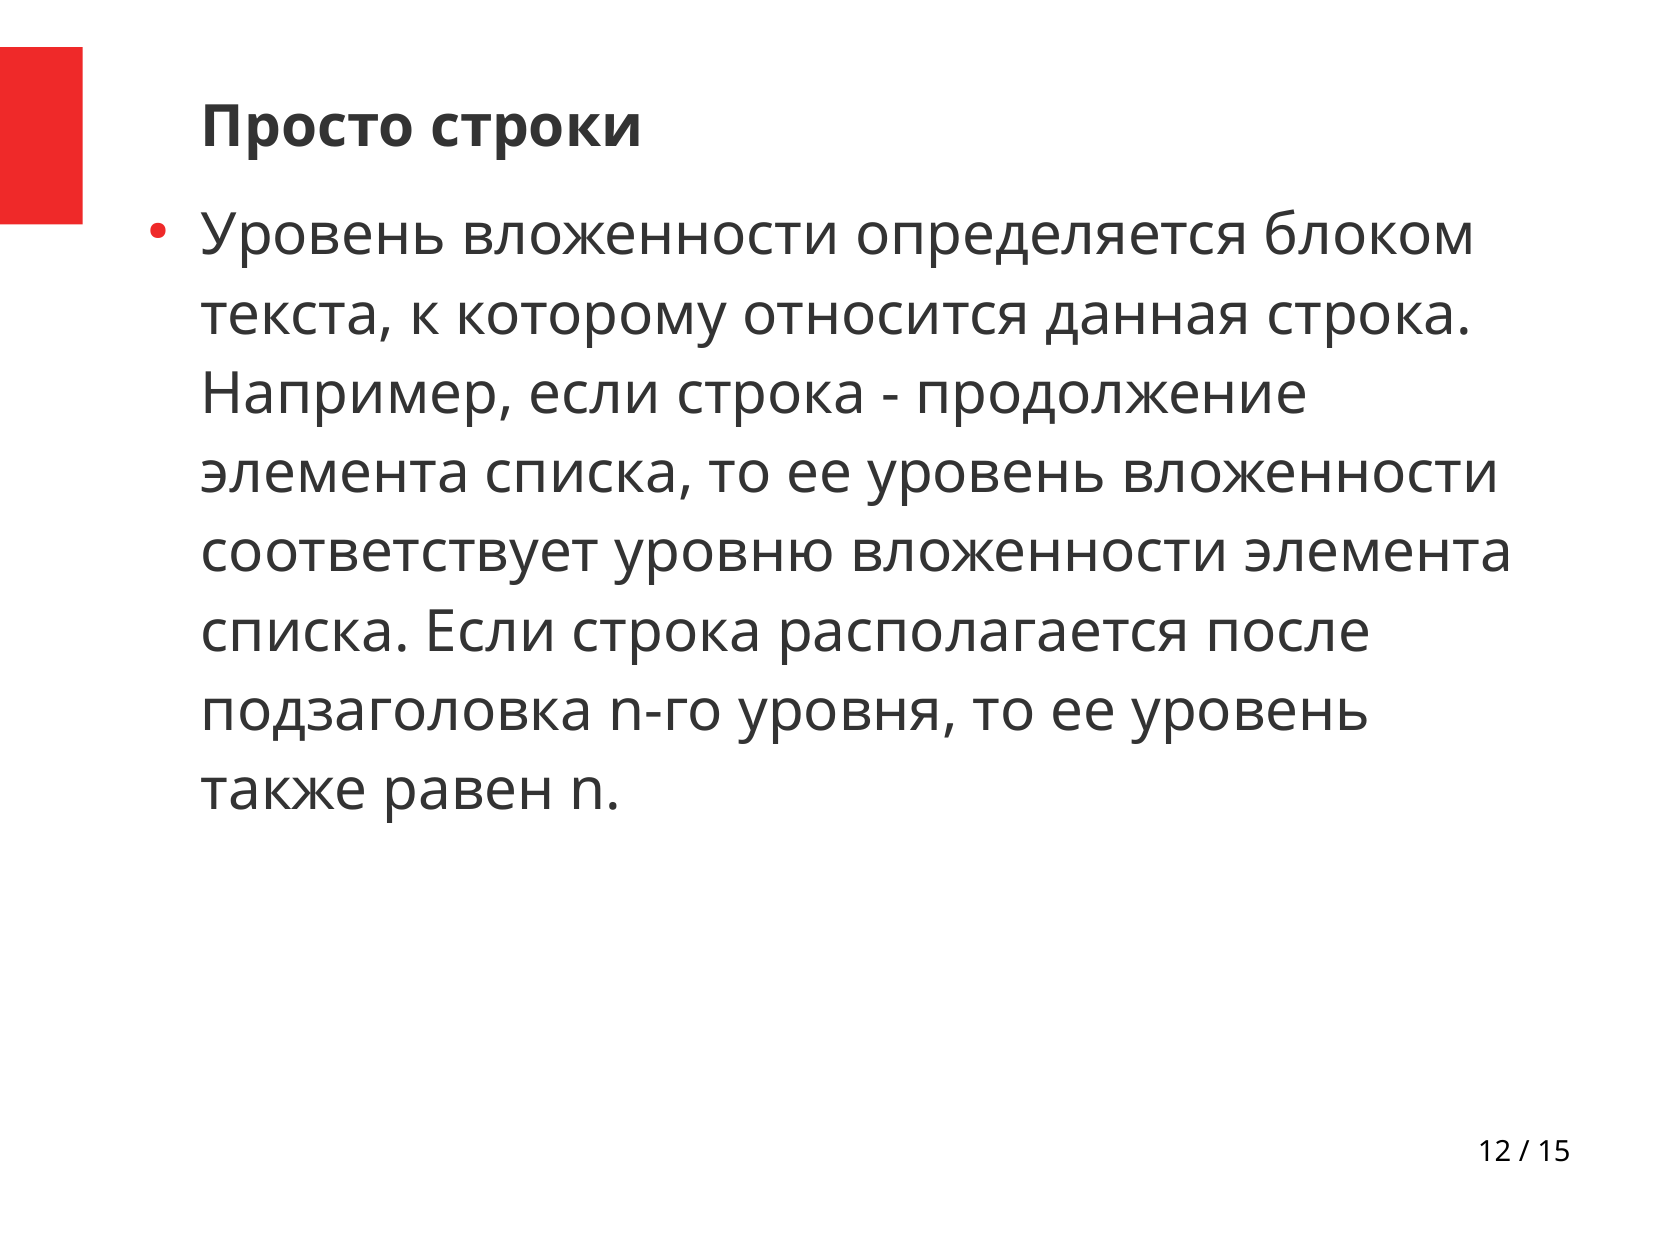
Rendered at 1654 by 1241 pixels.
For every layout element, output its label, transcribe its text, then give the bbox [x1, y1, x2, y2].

list Просто строки Уровень вложенности определяется блоком текста, к которому относится данная строка. Например, если строка - продолжение элемента списка, то ее уровень вложенности соответствует уровню вложенности элемента списка. Если строка располагается после подзаголовка n-го уровня, то ее уровень также равен n. [129, 83, 1548, 804]
